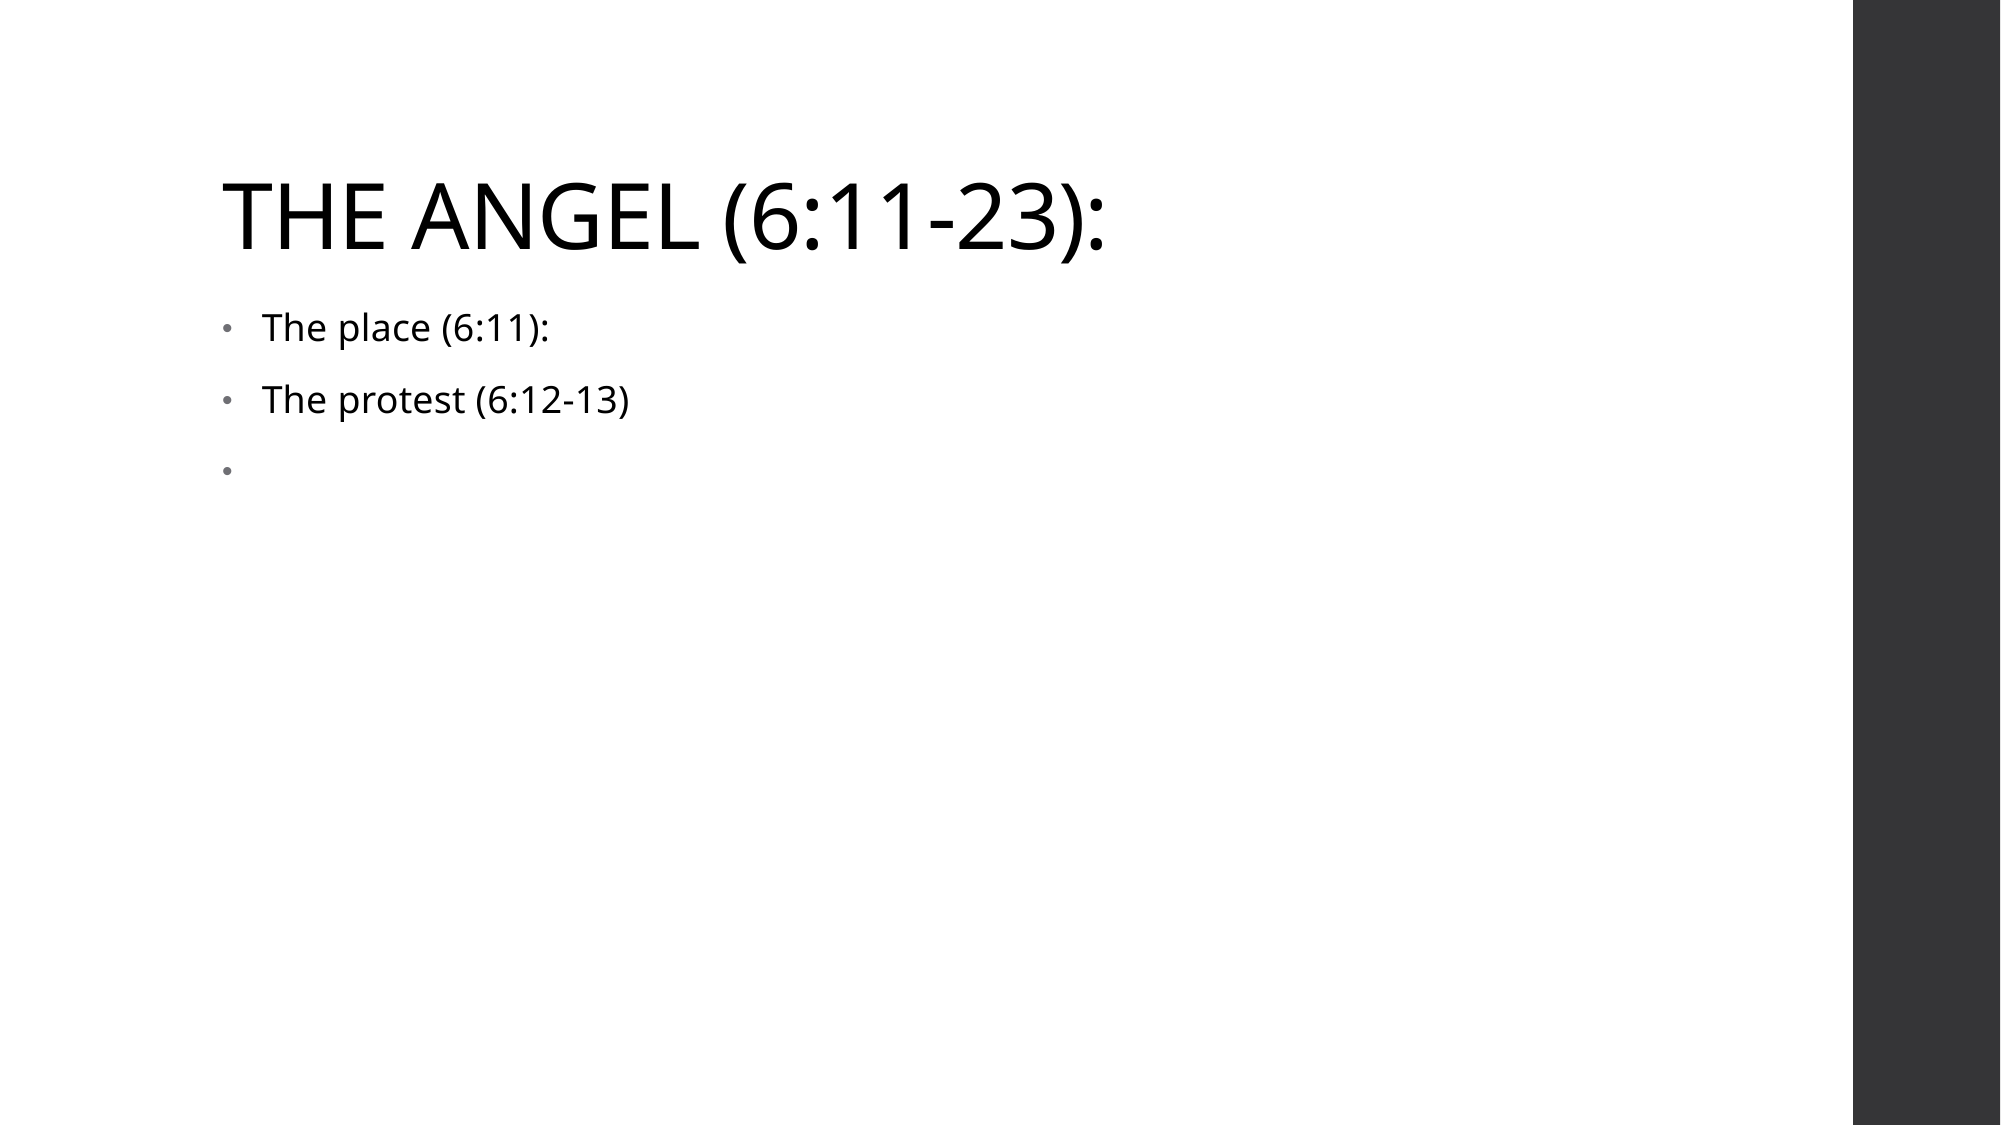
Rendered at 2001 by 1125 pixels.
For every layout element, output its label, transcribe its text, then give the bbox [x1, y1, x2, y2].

list The place (6:11): The protest (6:12-13) [206, 299, 1617, 1014]
title THE ANGEL (6:11-23): [206, 60, 1797, 278]
